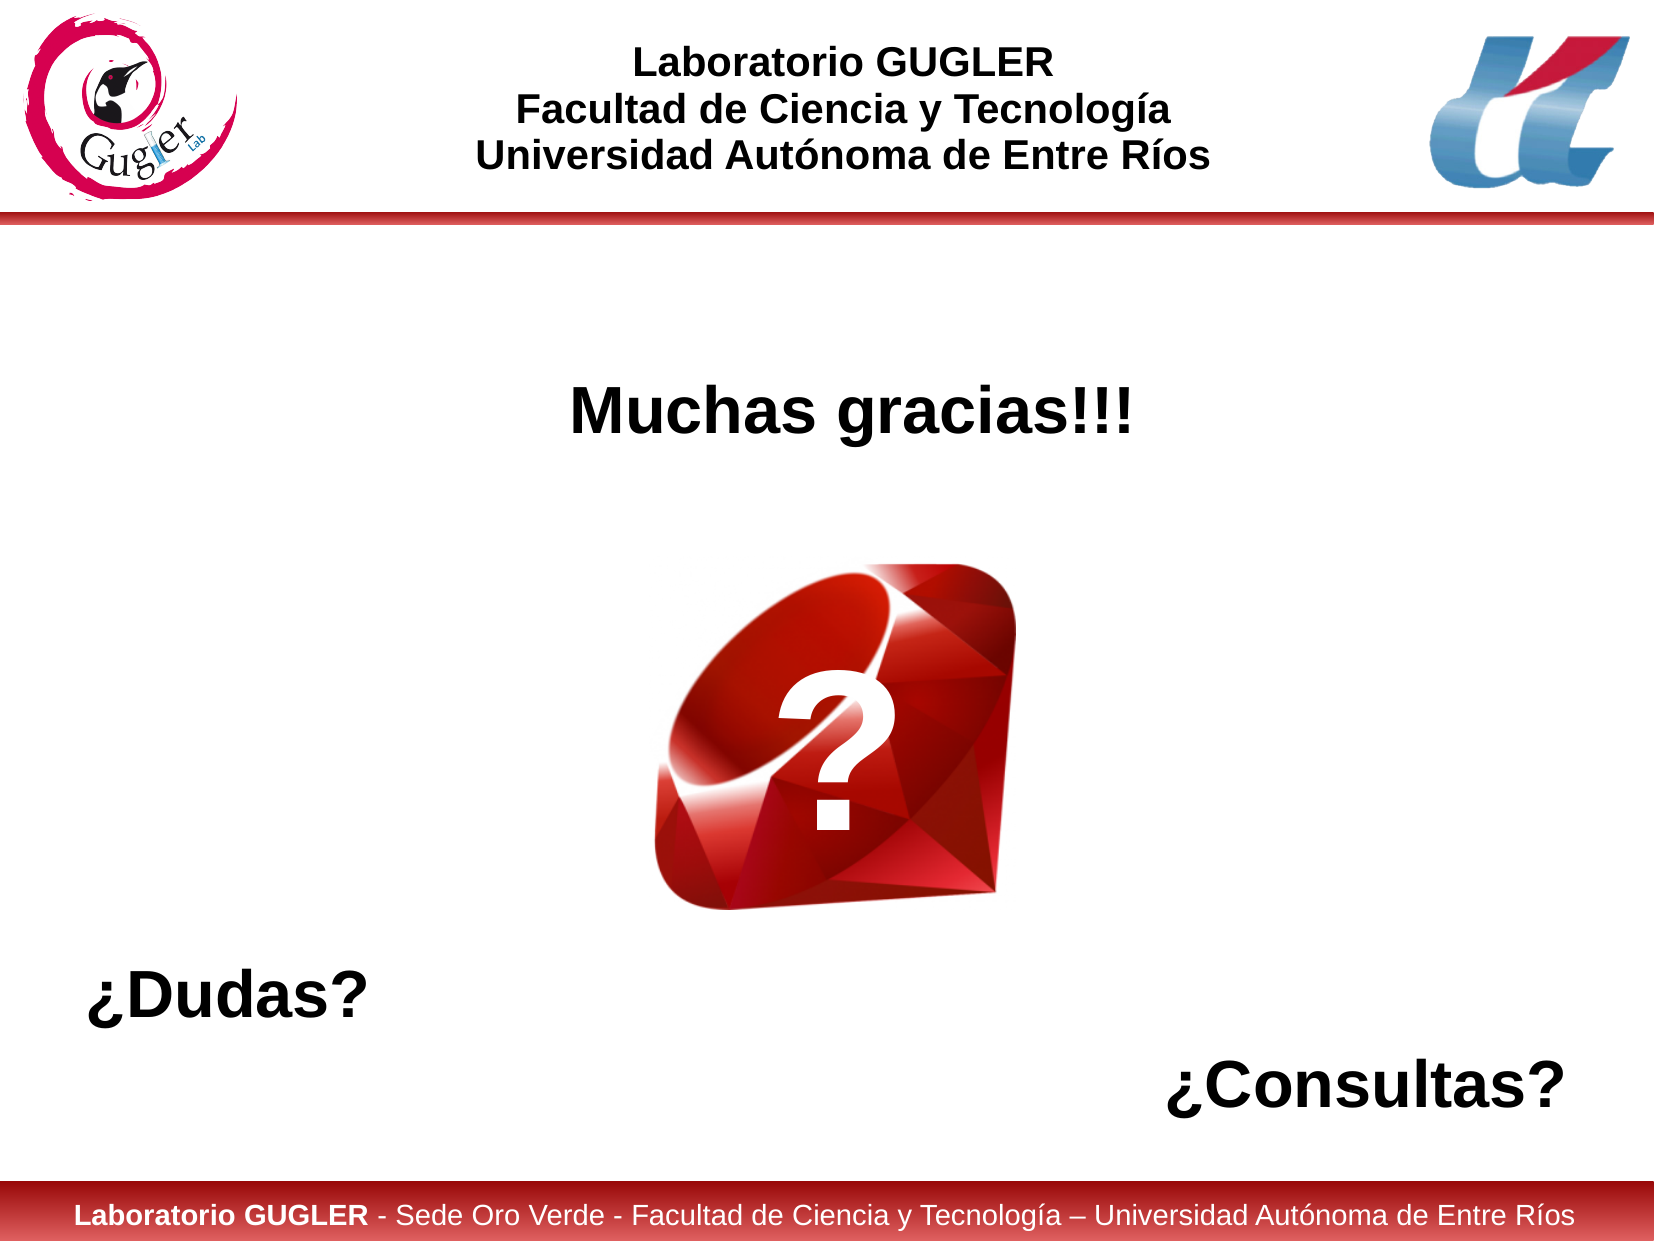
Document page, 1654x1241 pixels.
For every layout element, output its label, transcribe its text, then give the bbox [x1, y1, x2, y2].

text_box Laboratorio GUGLER - Sede Oro Verde - Facultad de Ciencia y Tecnología – Universidad Autónoma de Entre Ríos [59, 1191, 1595, 1240]
text_box ¿Dudas? [70, 949, 1477, 1040]
picture [23, 13, 237, 201]
text_box ? [738, 615, 939, 886]
text_box Muchas gracias!!! [555, 366, 1158, 456]
text_box [0, 1181, 1654, 1241]
text_box [0, 212, 1654, 225]
picture [1429, 35, 1630, 189]
text_box Laboratorio GUGLER Facultad de Ciencia y Tecnología Universidad Autónoma de Entre Ríos [460, 31, 1241, 186]
text_box ¿Consultas? [94, 1039, 1583, 1129]
picture [649, 556, 1016, 910]
